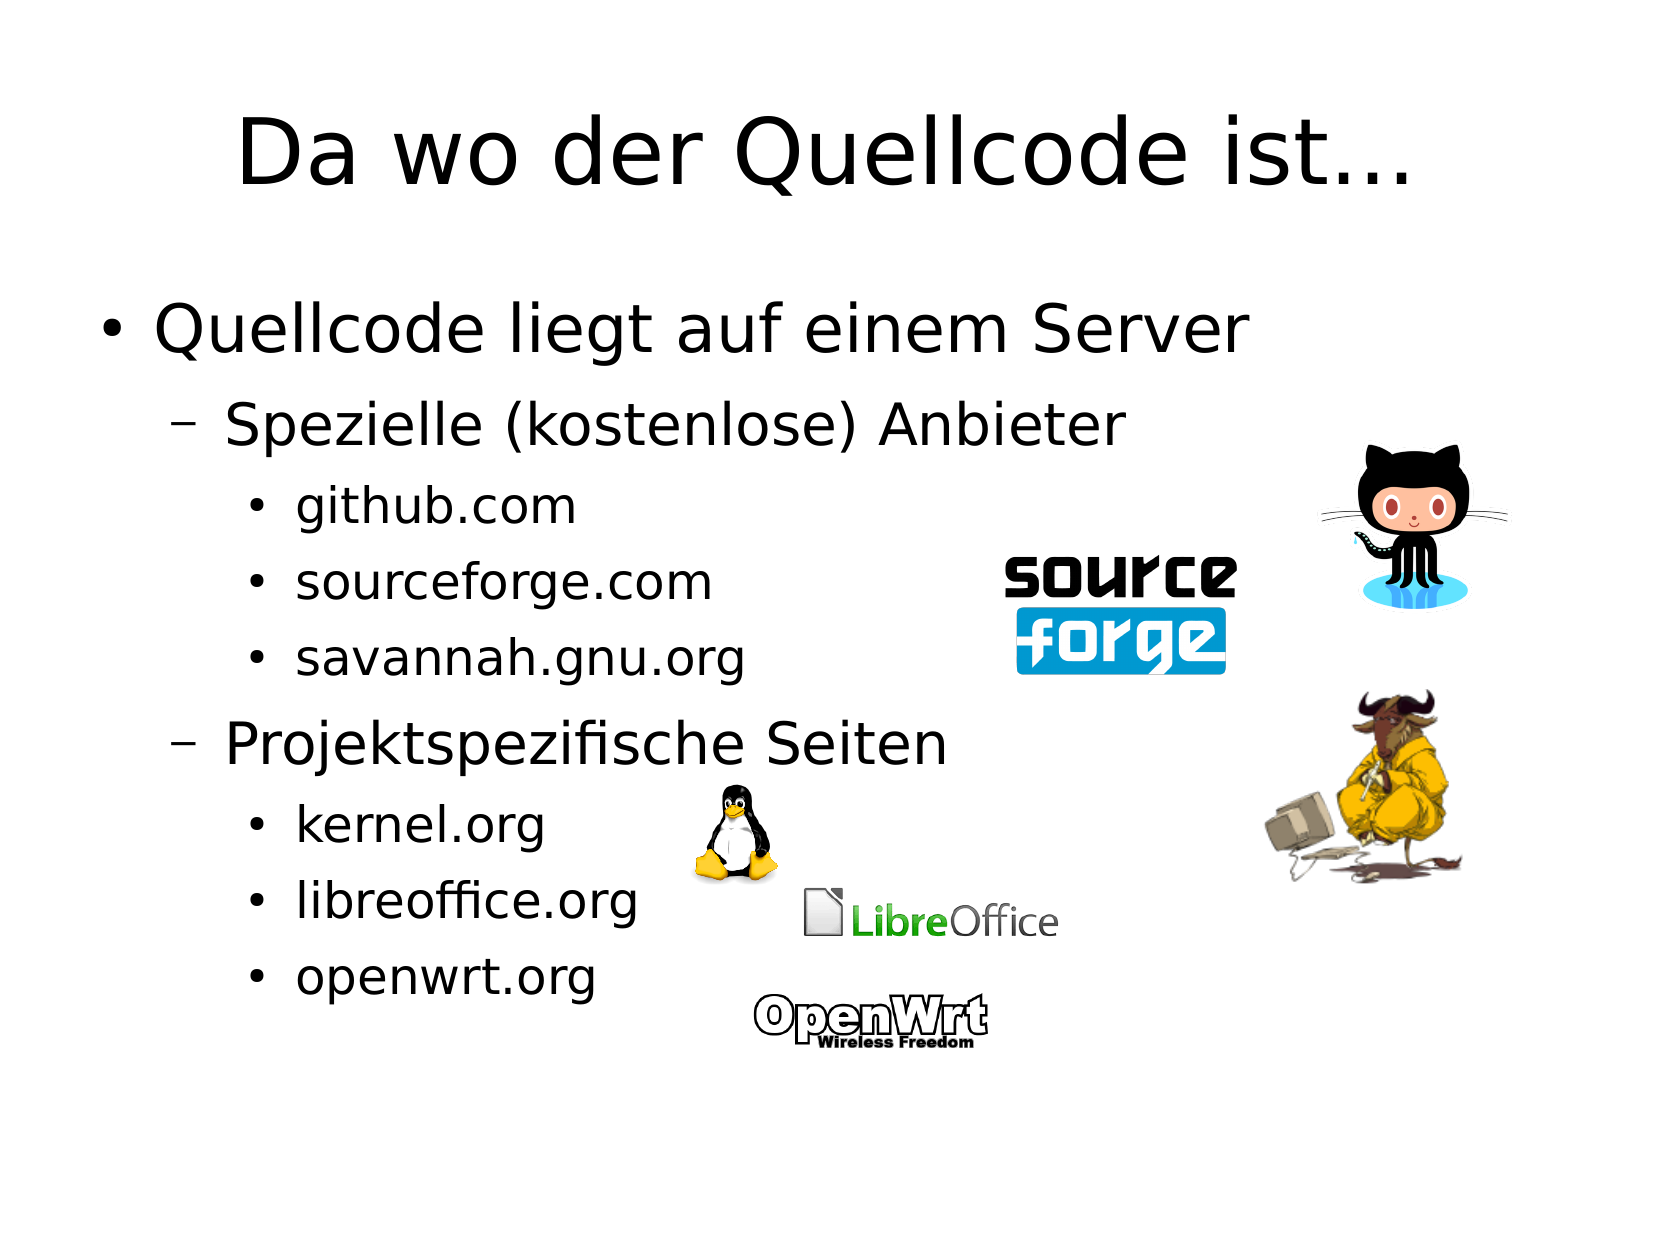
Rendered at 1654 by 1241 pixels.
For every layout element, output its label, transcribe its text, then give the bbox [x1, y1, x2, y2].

picture [1310, 419, 1516, 625]
picture [1005, 554, 1237, 676]
picture [1245, 689, 1477, 886]
picture [750, 824, 1064, 1051]
picture [690, 779, 782, 886]
title Da wo der Quellcode ist... [82, 49, 1571, 257]
list Quellcode liegt auf einem Server Spezielle (kostenlose) Anbieter github.com sourceforge.com savannah.gnu.org Projektspezifische Seiten kernel.org libreoffice.org openwrt.org [82, 290, 1571, 1010]
